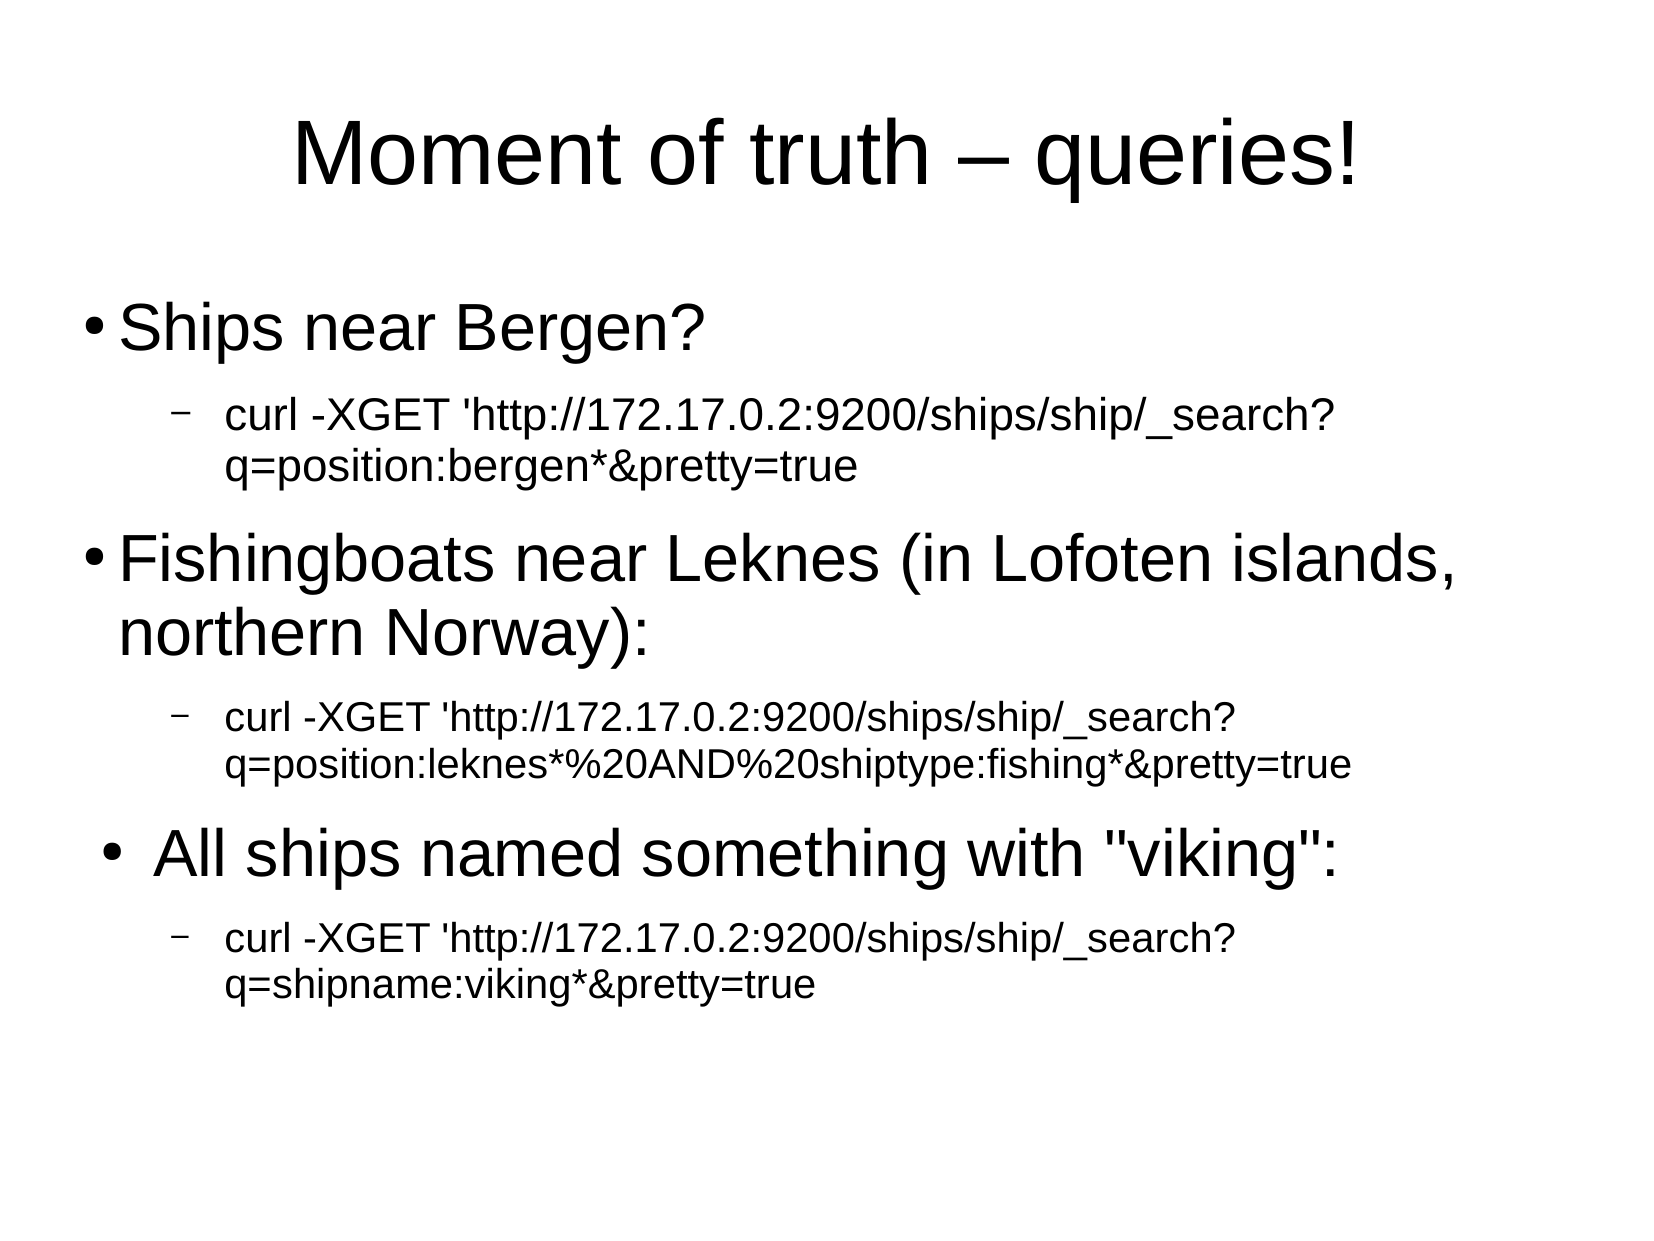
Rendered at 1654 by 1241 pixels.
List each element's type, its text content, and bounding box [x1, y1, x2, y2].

list Ships near Bergen? curl -XGET 'http://172.17.0.2:9200/ships/ship/_search?q=position:bergen*&pretty=true Fishingboats near Leknes (in Lofoten islands, northern Norway): curl -XGET 'http://172.17.0.2:9200/ships/ship/_search?q=position:leknes*%20AND%20shiptype:fishing*&pretty=true All ships named something with "viking": curl -XGET 'http://172.17.0.2:9200/ships/ship/_search?q=shipname:viking*&pretty=true [82, 290, 1571, 1010]
title Moment of truth – queries! [82, 49, 1571, 257]
